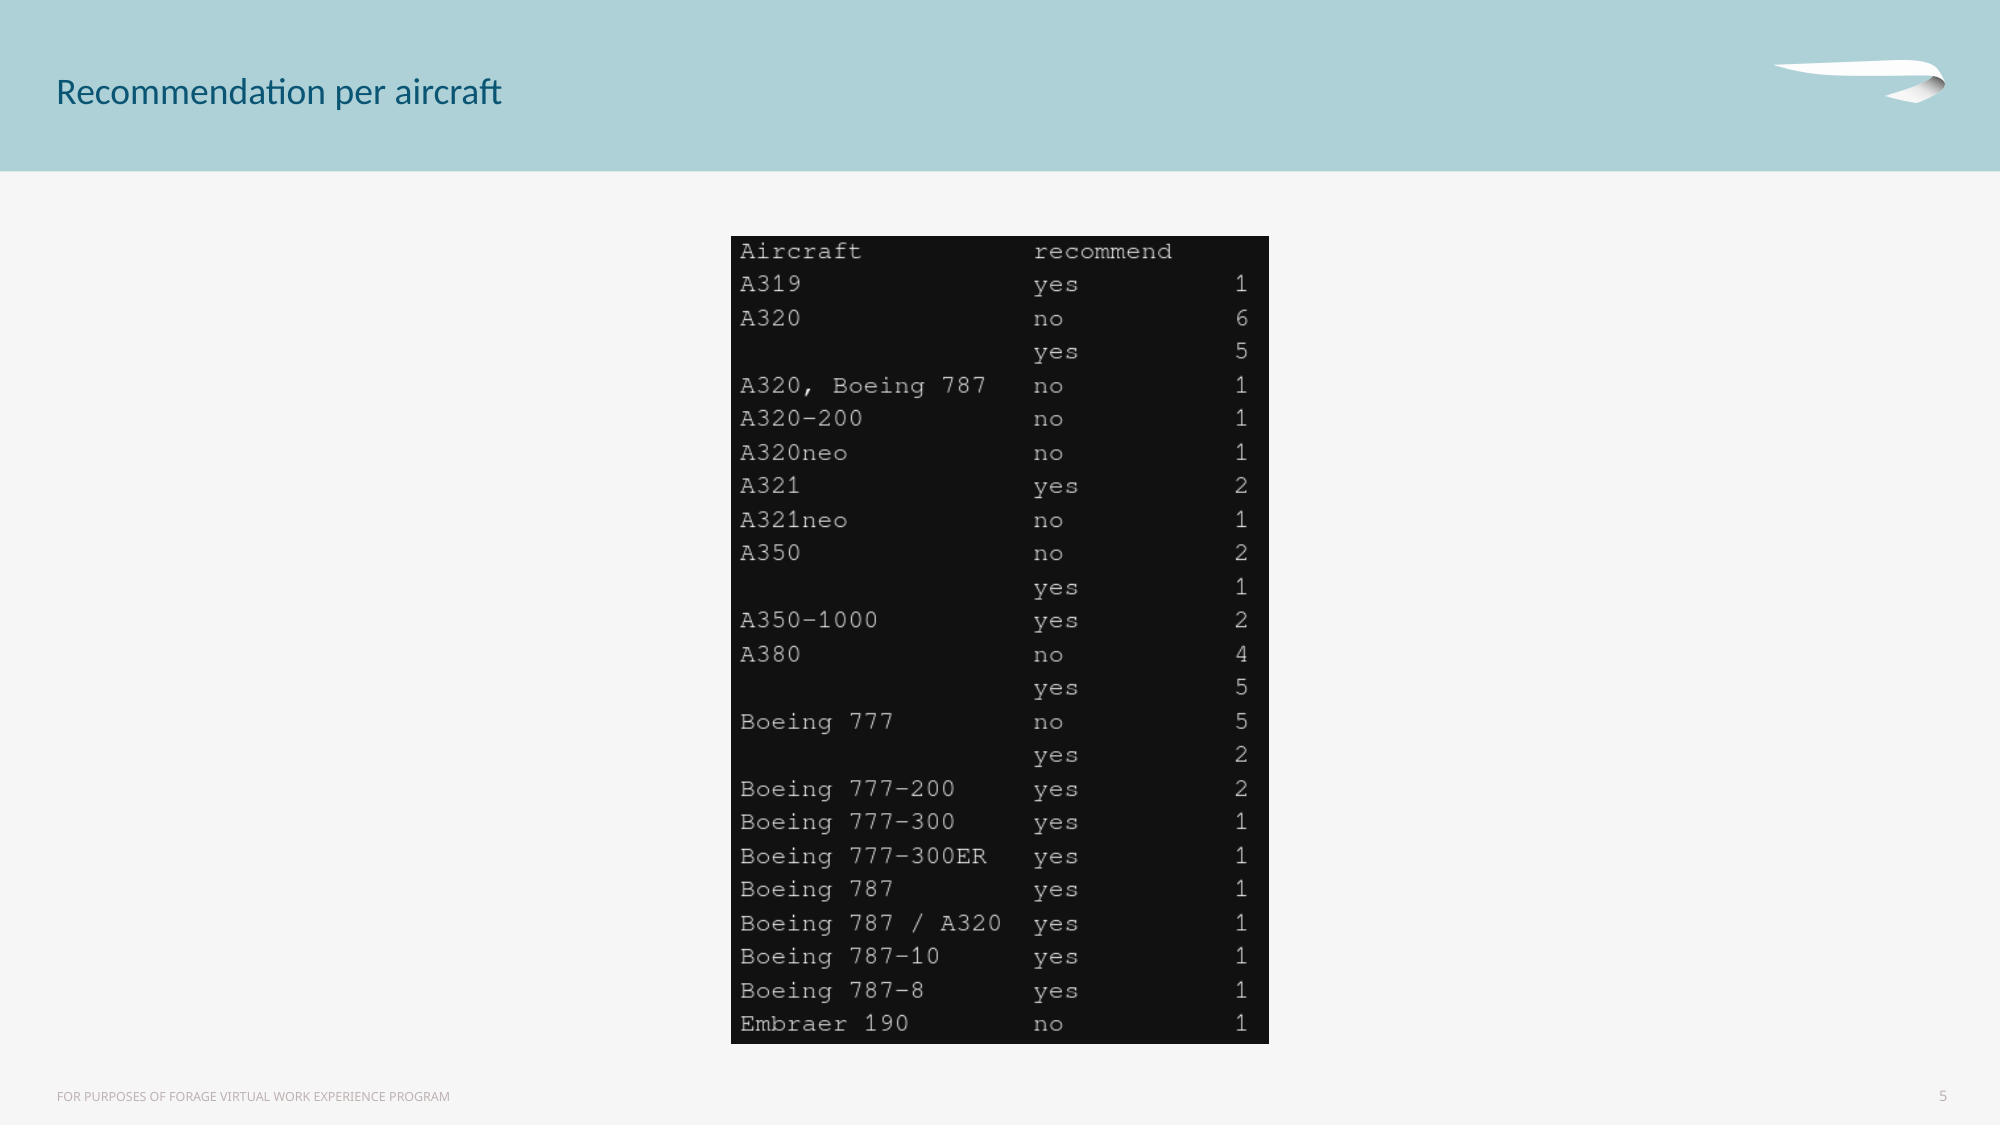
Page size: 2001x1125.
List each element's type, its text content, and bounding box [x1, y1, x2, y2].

picture [731, 236, 1269, 1044]
title Recommendation per aircraft [56, 53, 1500, 126]
picture [1773, 60, 1945, 103]
